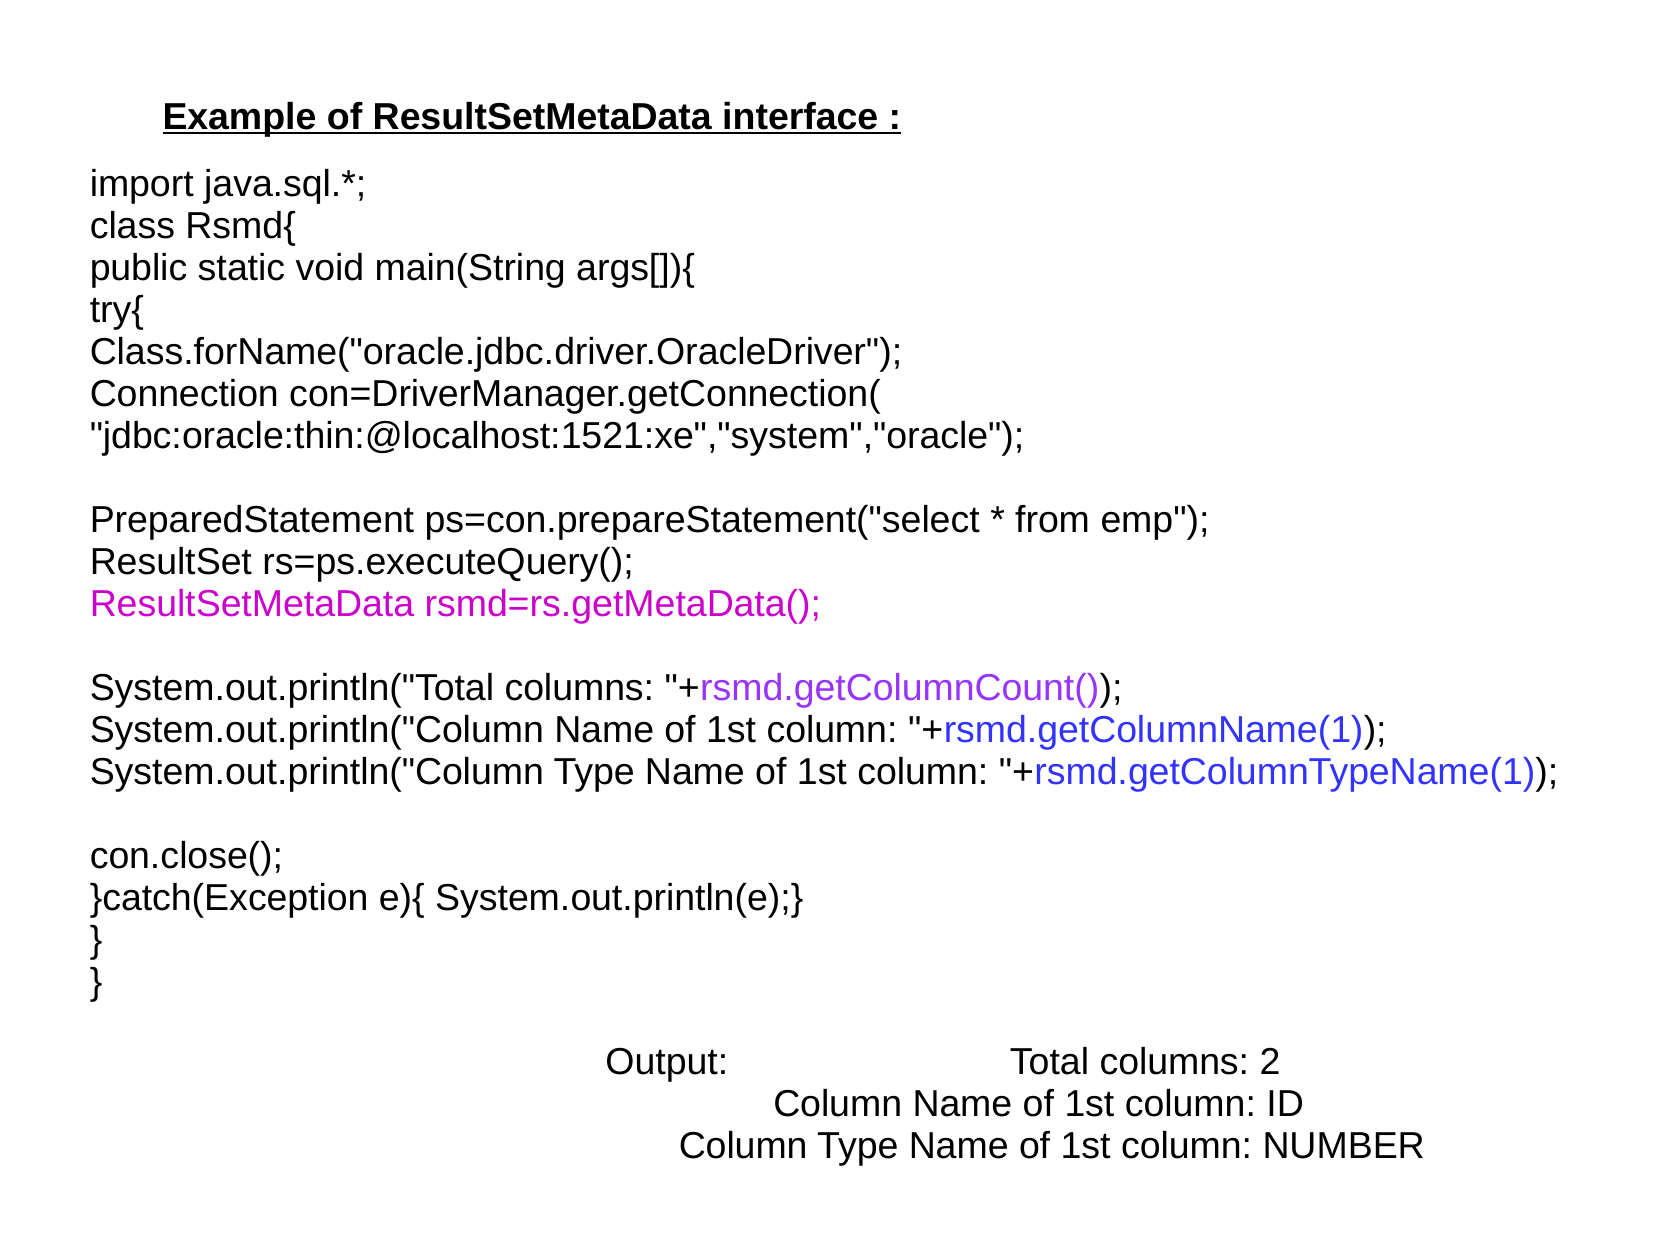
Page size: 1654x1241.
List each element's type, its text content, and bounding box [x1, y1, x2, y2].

text_box import java.sql.*; class Rsmd{ public static void main(String args[]){ try{ Class.forName("oracle.jdbc.driver.OracleDriver"); Connection con=DriverManager.getConnection( "jdbc:oracle:thin:@localhost:1521:xe","system","oracle"); PreparedStatement ps=con.prepareStatement("select * from emp"); ResultSet rs=ps.executeQuery(); ResultSetMetaData rsmd=rs.getMetaData(); System.out.println("Total columns: "+rsmd.getColumnCount()); System.out.println("Column Name of 1st column: "+rsmd.getColumnName(1)); System.out.println("Column Type Name of 1st column: "+rsmd.getColumnTypeName(1)); con.close(); }catch(Exception e){ System.out.println(e);} } } [74, 113, 1594, 1138]
text_box Example of ResultSetMetaData interface : [147, 88, 1241, 147]
text_box Output: Total columns: 2 Column Name of 1st column: ID Column Type Name of 1st column: NUMBER [590, 1033, 1447, 1175]
